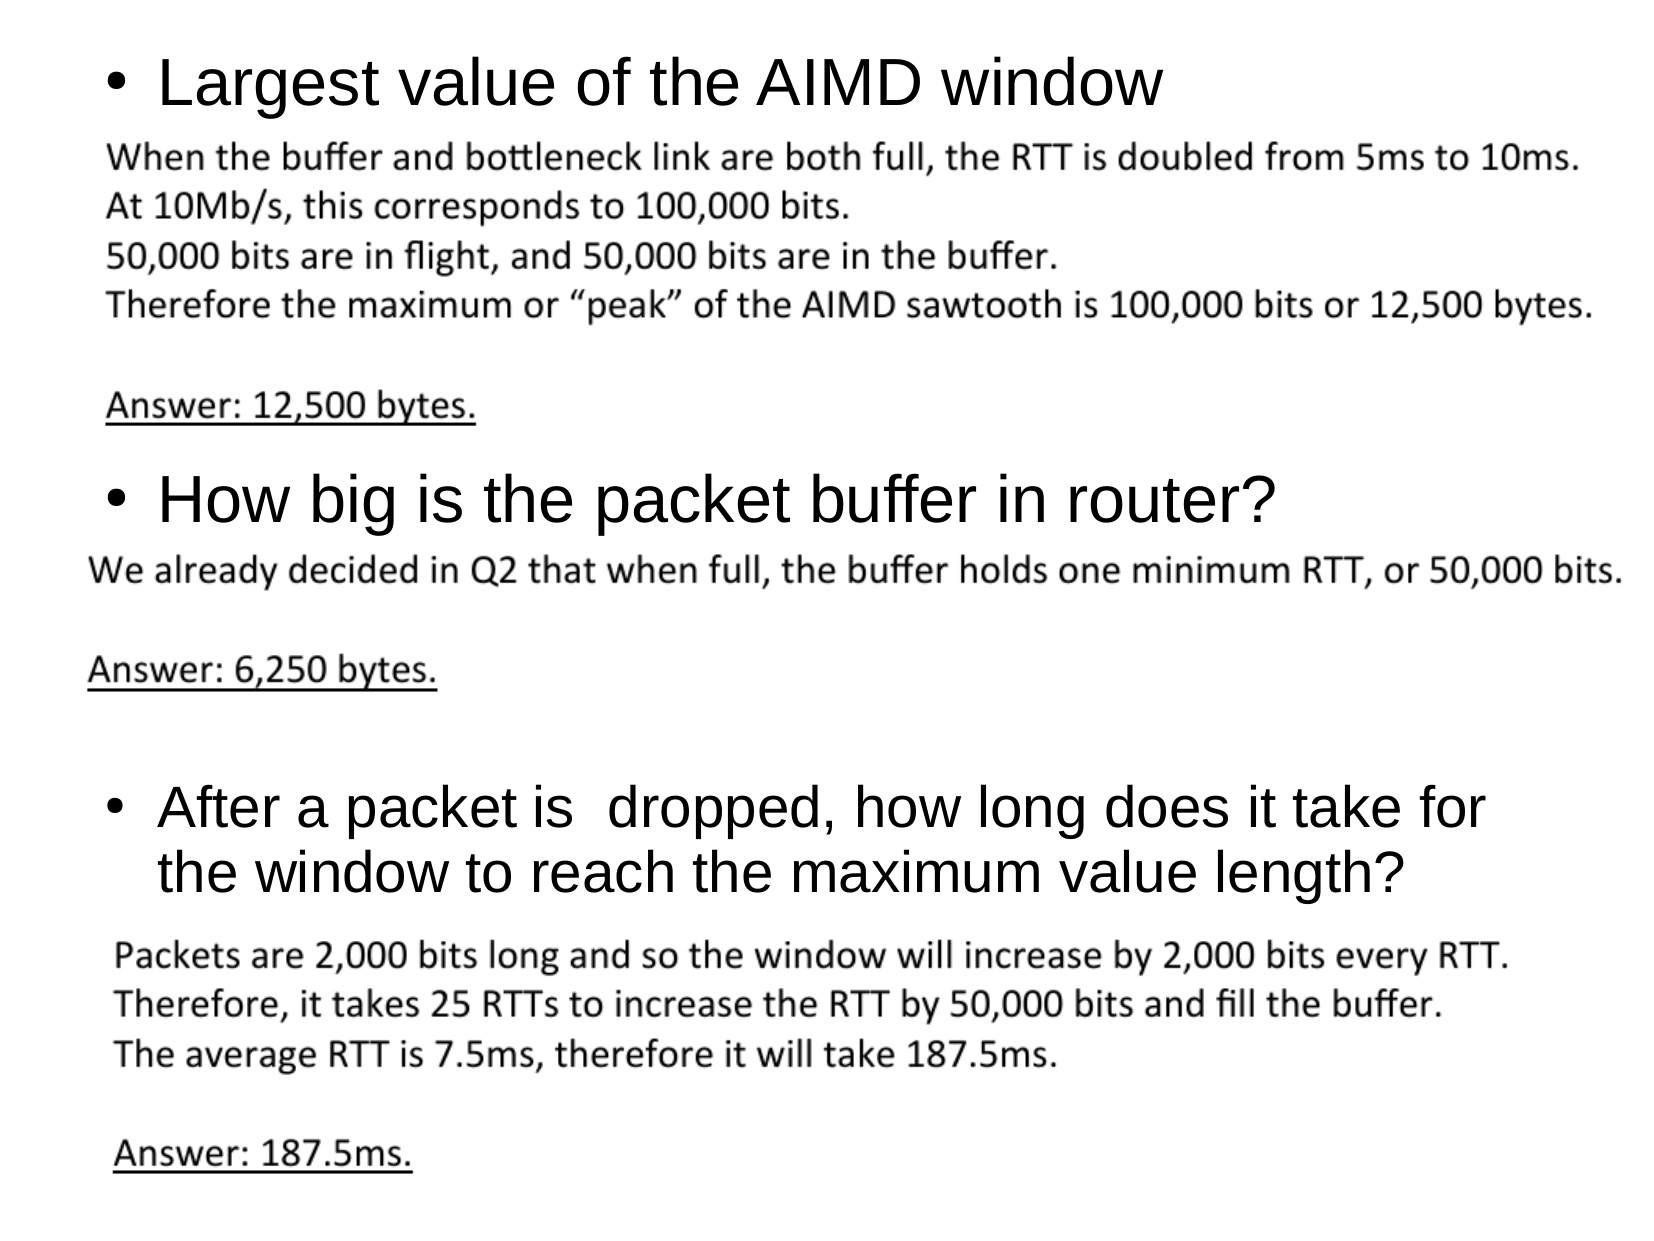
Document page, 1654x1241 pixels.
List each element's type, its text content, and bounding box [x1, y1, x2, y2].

picture [61, 539, 1654, 706]
picture [76, 134, 1621, 459]
list Largest value of the AIMD window How big is the packet buffer in router? After a packet is dropped, how long does it take for the window to reach the maximum value length? [86, 45, 1576, 134]
list Largest value of the AIMD window How big is the packet buffer in router? After a packet is dropped, how long does it take for the window to reach the maximum value length? [86, 459, 1576, 539]
list Largest value of the AIMD window How big is the packet buffer in router? After a packet is dropped, how long does it take for the window to reach the maximum value length? [86, 706, 1576, 1171]
picture [60, 929, 1551, 1199]
